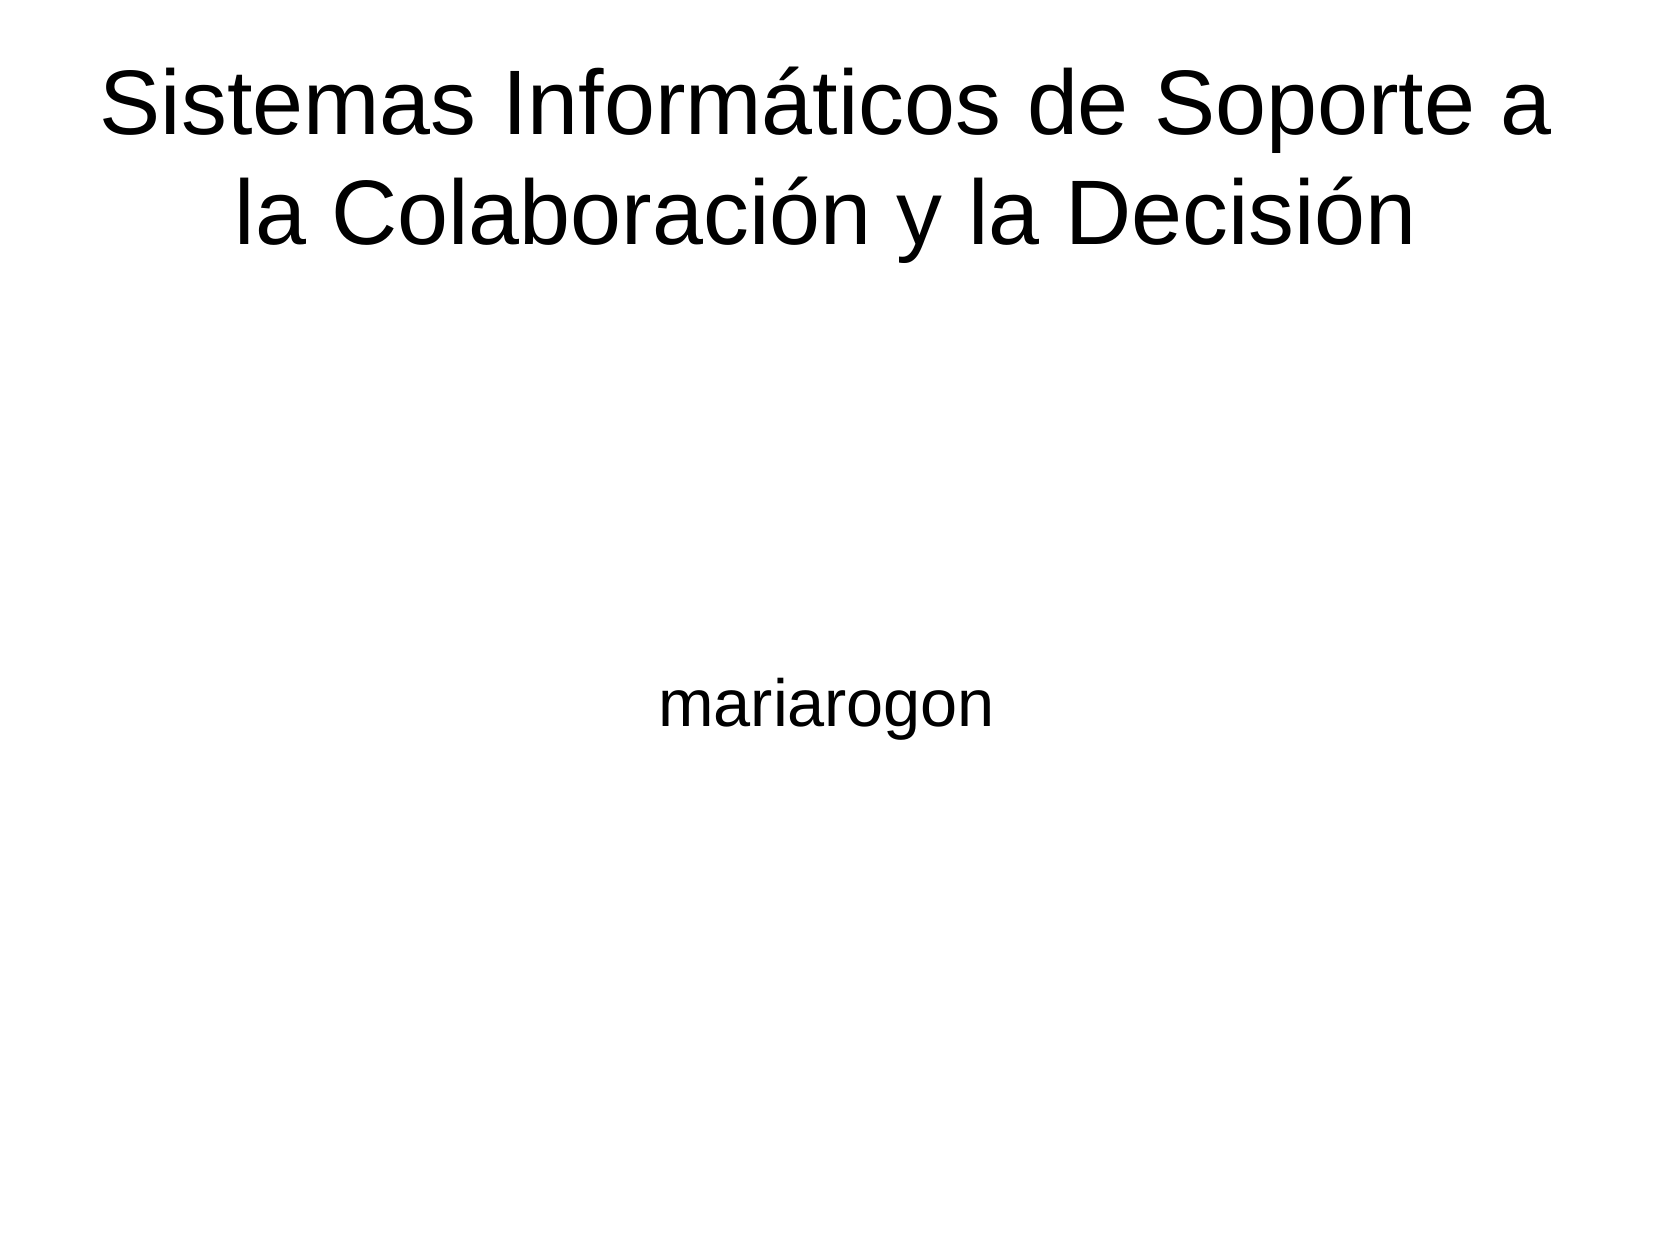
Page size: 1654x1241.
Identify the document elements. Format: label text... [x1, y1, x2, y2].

subtitle mariarogon [82, 659, 1571, 740]
title Sistemas Informáticos de Soporte a la Colaboración y la Decisión [82, 49, 1571, 257]
